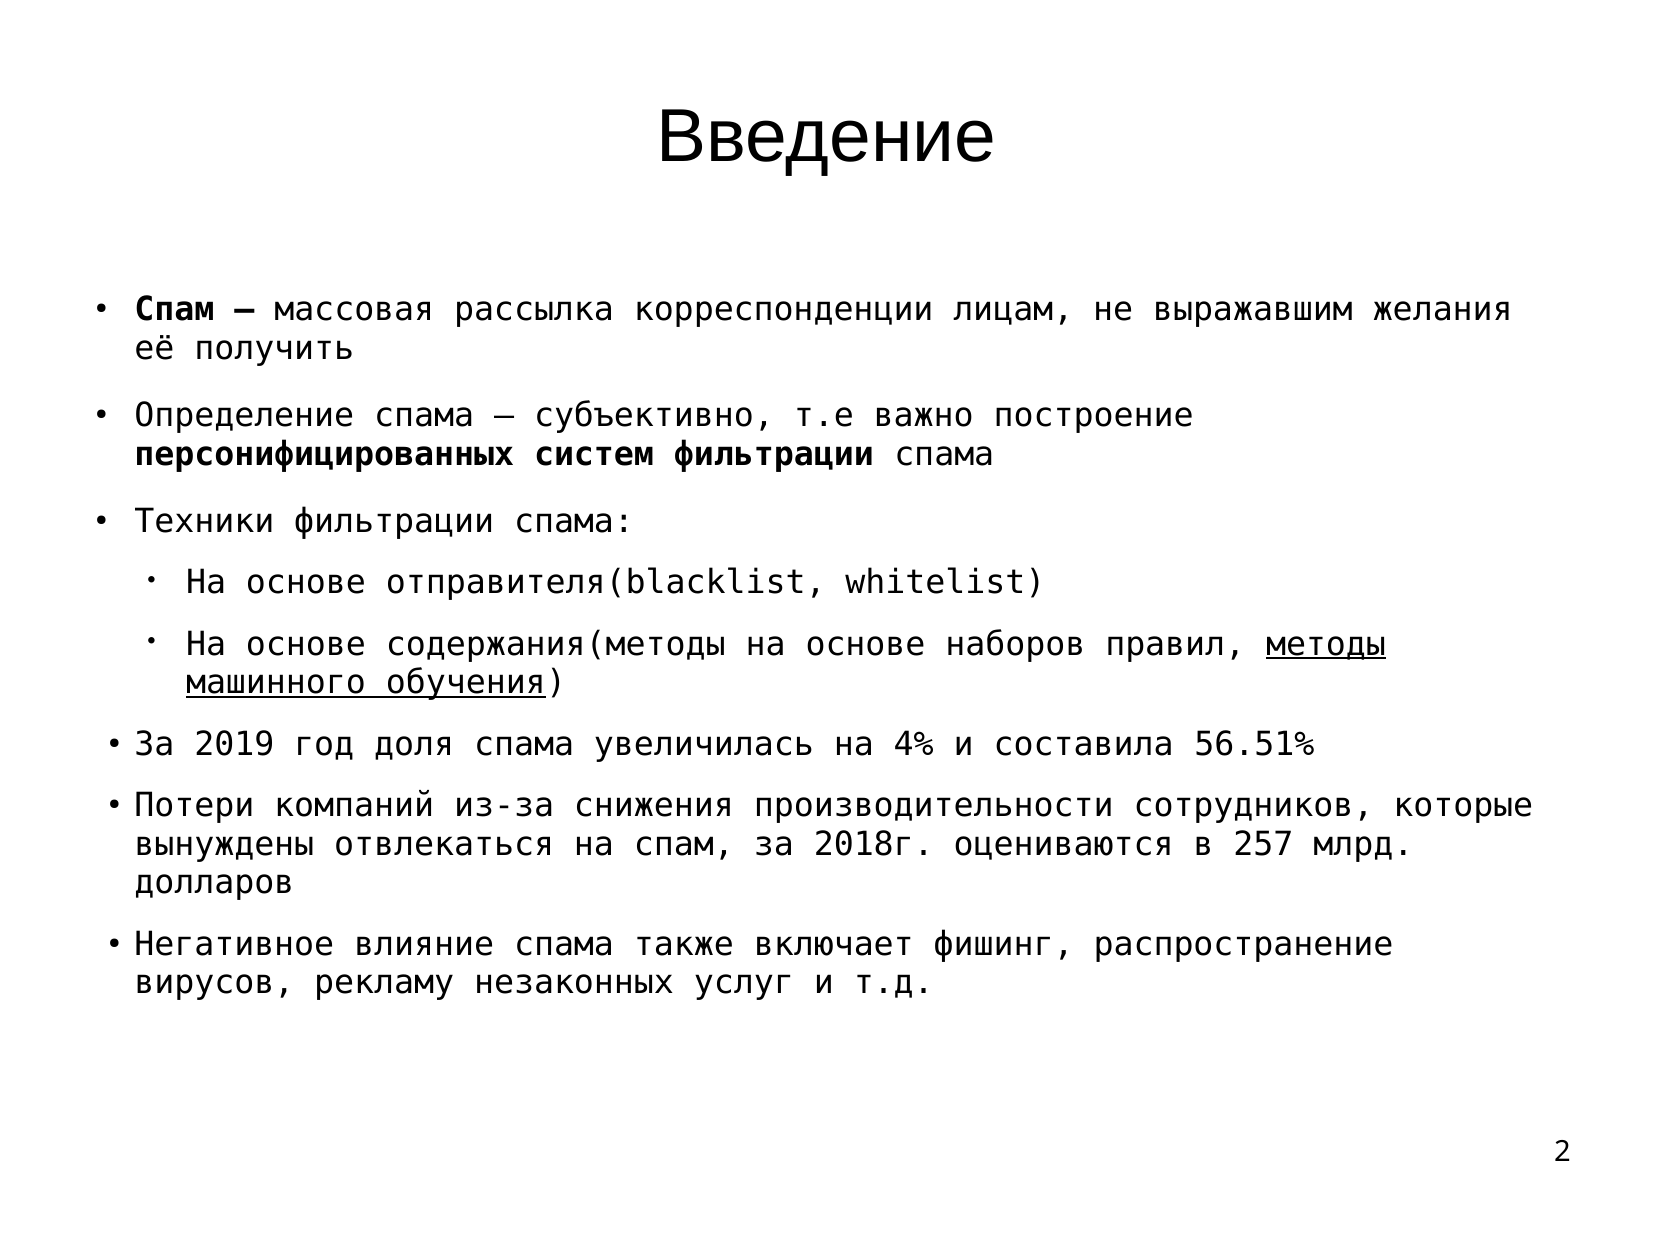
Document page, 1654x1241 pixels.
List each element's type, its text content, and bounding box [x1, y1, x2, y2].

list Cпам – массовая рассылка корреспонденции лицам, не выражавшим желания её получить Определение спама – субъективно, т.е важно построение персонифицированных систем фильтрации спама Техники фильтрации спама: На основе отправителя(blacklist, whitelist) На основе содержания(методы на основе наборов правил, методы машинного обучения) За 2019 год доля спама увеличилась на 4% и составила 56.51% Потери компаний из-за снижения производительности сотрудников, которые вынуждены отвлекаться на спам, за 2018г. оцениваются в 257 млрд. долларов Негативное влияние спама также включает фишинг, распространение вирусов, рекламу незаконных услуг и т.д. [82, 290, 1571, 1010]
title Введение [82, 31, 1571, 239]
